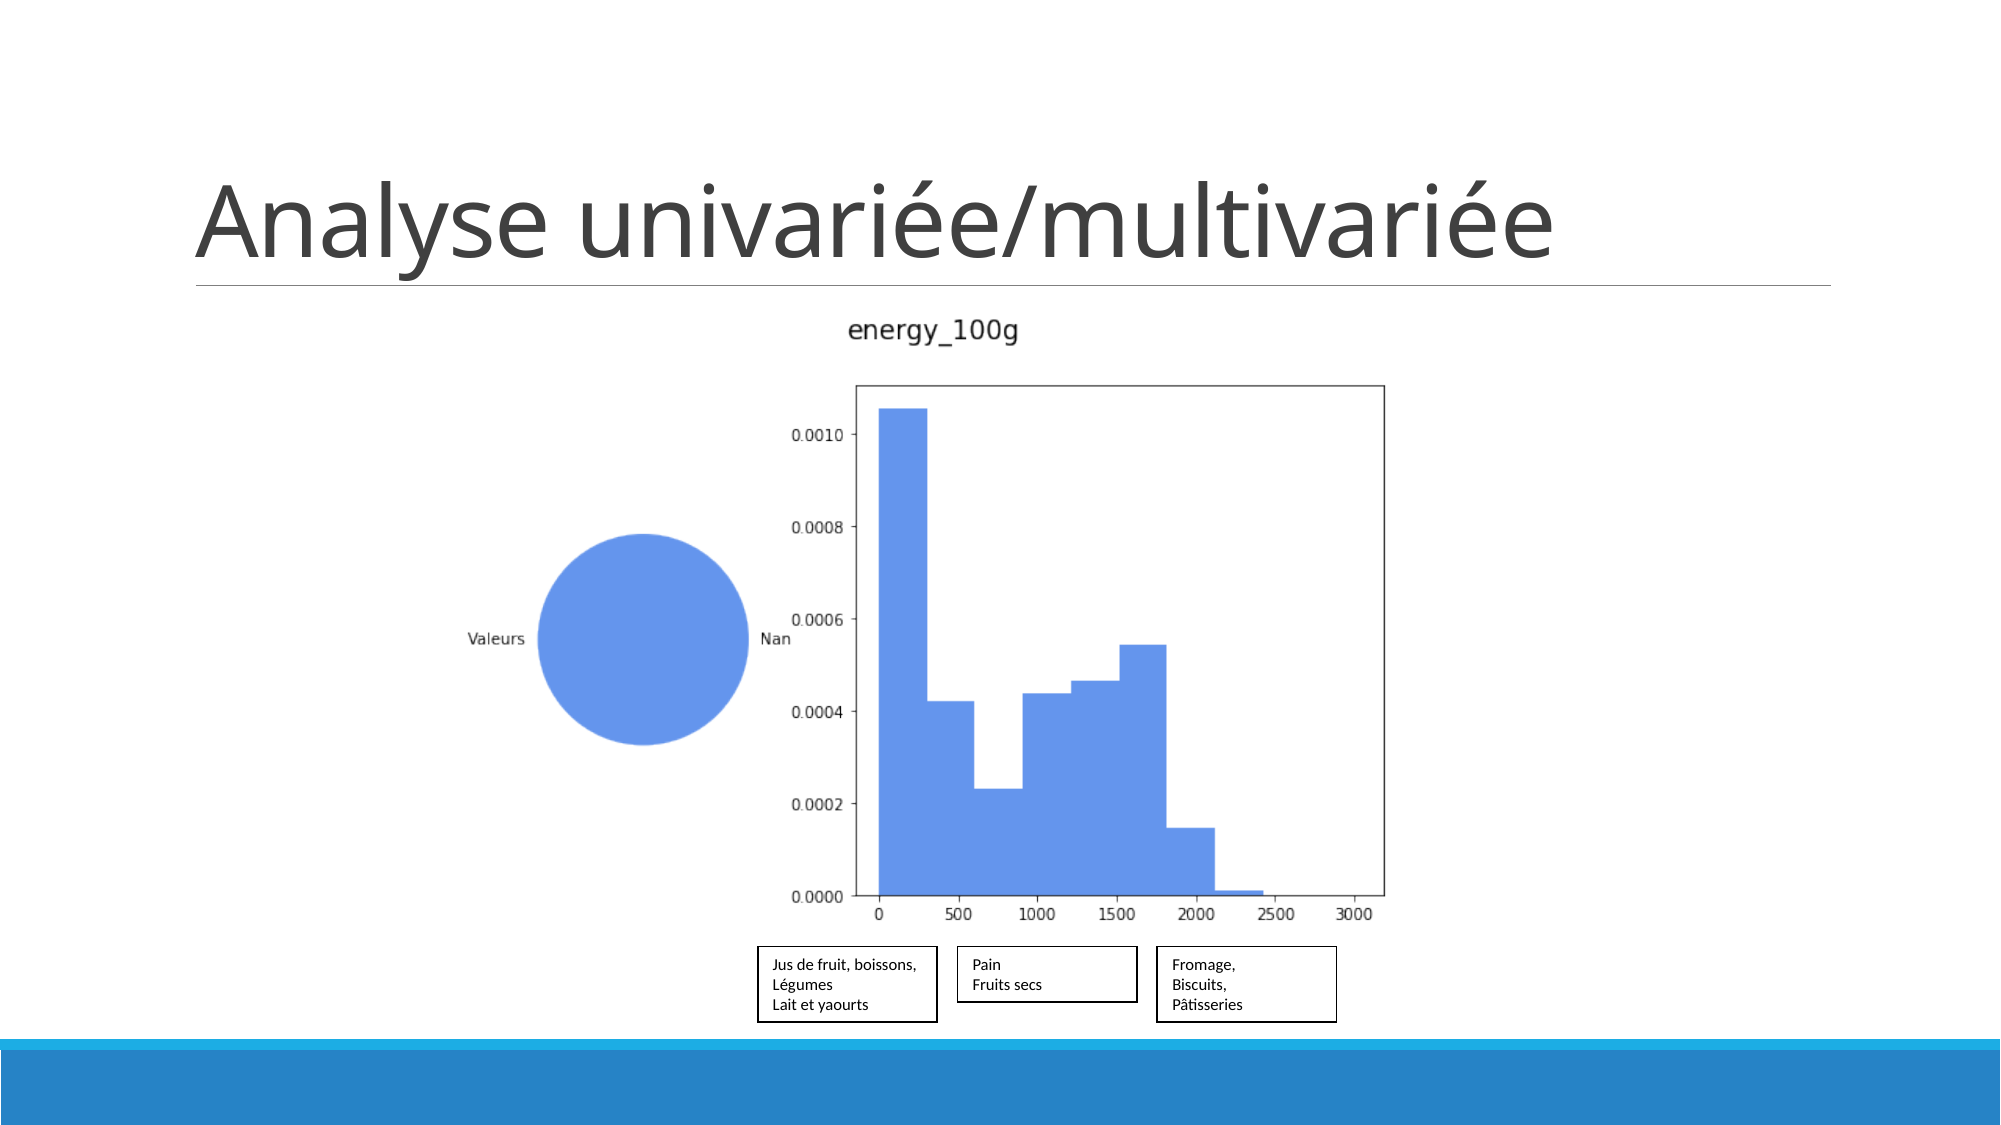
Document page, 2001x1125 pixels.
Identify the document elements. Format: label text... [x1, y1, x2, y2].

text_box Pain Fruits secs [957, 946, 1137, 1002]
text_box Fromage, Biscuits, Pâtisseries [1157, 946, 1337, 1023]
picture [457, 307, 1395, 933]
title Analyse univariée/multivariée [180, 47, 1831, 286]
text_box Jus de fruit, boissons, Légumes Lait et yaourts [757, 946, 938, 1023]
